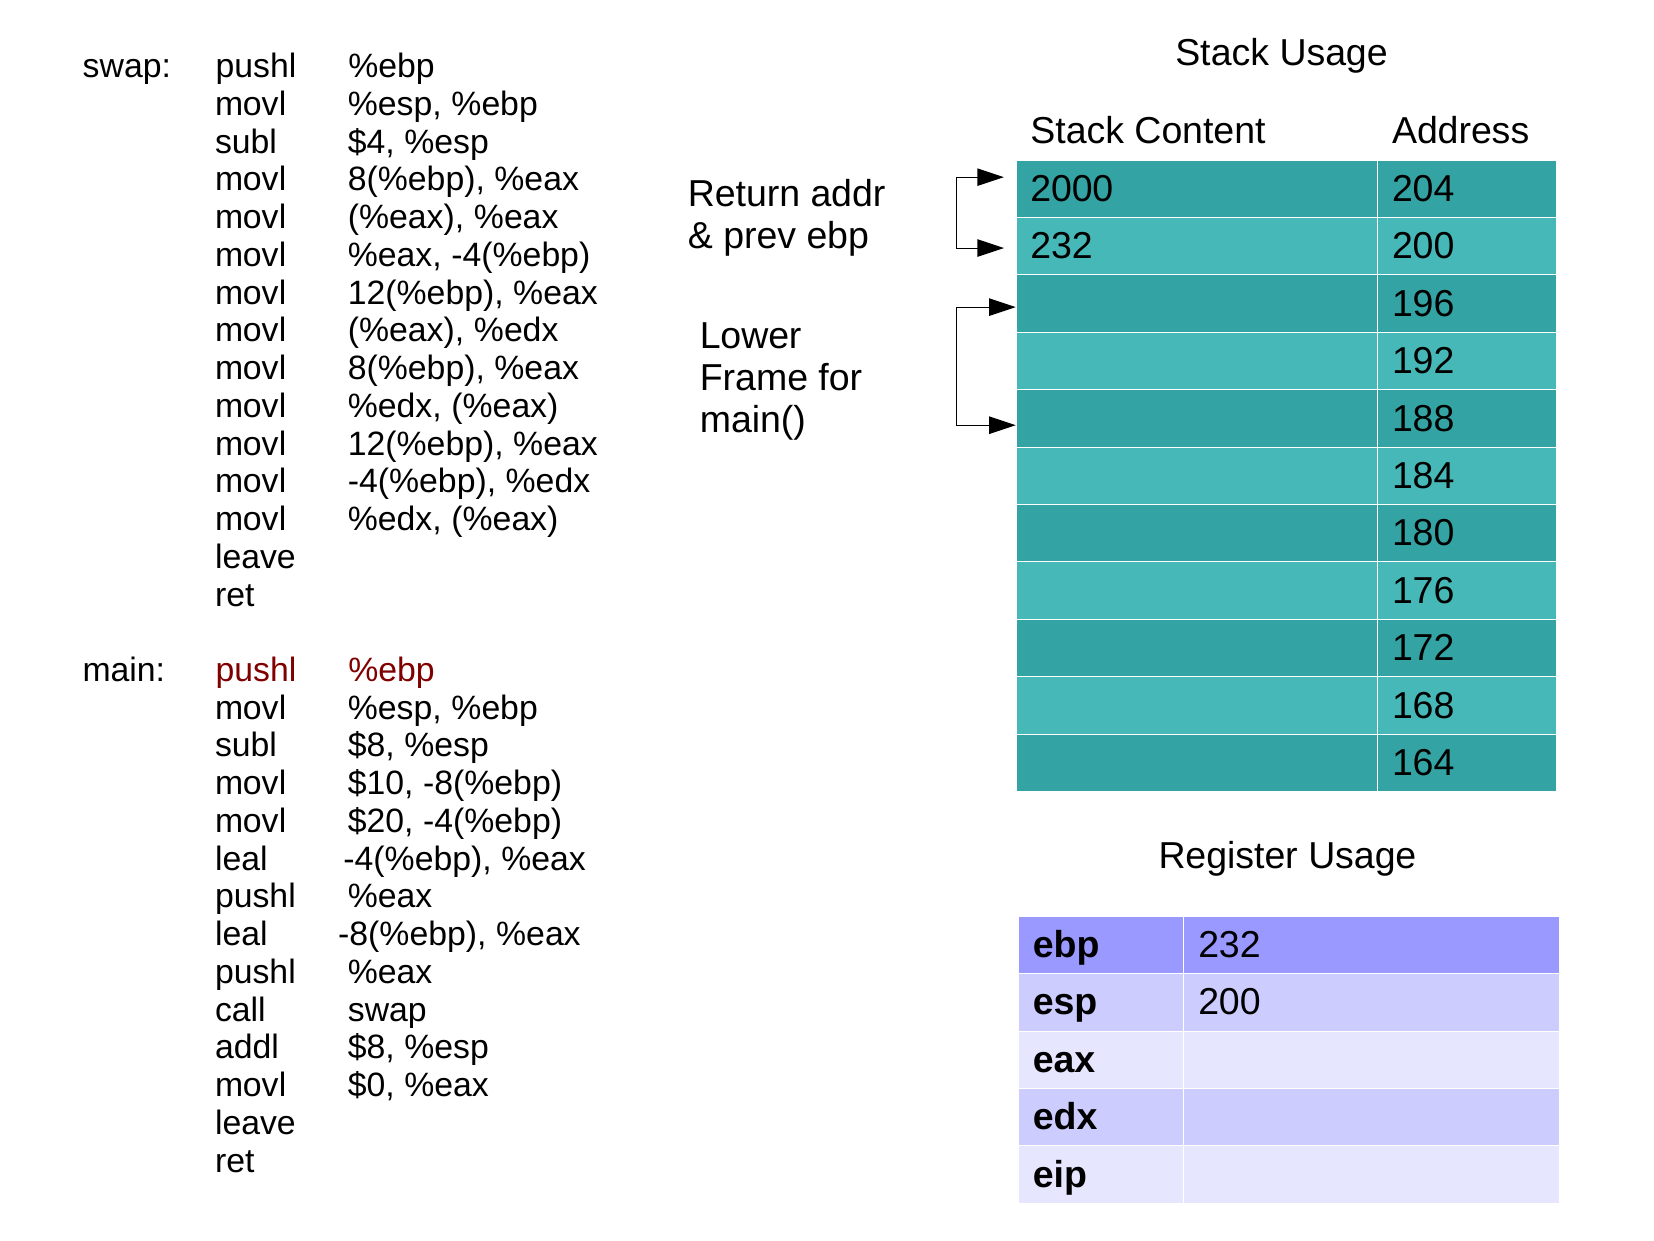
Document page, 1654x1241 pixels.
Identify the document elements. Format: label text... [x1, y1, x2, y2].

list swap: pushl %ebp movl %esp, %ebp subl $4, %esp movl 8(%ebp), %eax movl (%eax), %eax movl %eax, -4(%ebp) movl 12(%ebp), %eax movl (%eax), %edx movl 8(%ebp), %eax movl %edx, (%eax) movl 12(%ebp), %eax movl -4(%ebp), %edx movl %edx, (%eax) leave ret main: pushl %ebp movl %esp, %ebp subl $8, %esp movl $10, -8(%ebp) movl $20, -4(%ebp) leal -4(%ebp), %eax pushl %eax leal -8(%ebp), %eax pushl %eax call swap addl $8, %esp movl $0, %eax leave ret [82, 47, 969, 1182]
table_cell [1017, 562, 1377, 619]
table_cell eax [1019, 1032, 1183, 1088]
table_cell 184 [1378, 448, 1556, 504]
table_cell 2000 [1017, 161, 1377, 217]
table_cell [1017, 448, 1377, 504]
table_cell 196 [1378, 275, 1556, 332]
table_header Address [1378, 103, 1556, 160]
text_box Return addr & prev ebp [673, 165, 934, 265]
table_cell edx [1019, 1089, 1183, 1145]
text_box Register Usage [1015, 826, 1560, 884]
text_box Stack Usage [1009, 23, 1554, 81]
table_cell 180 [1378, 505, 1556, 561]
table_cell [1184, 1089, 1559, 1145]
table_cell esp [1019, 974, 1183, 1031]
table_cell 168 [1378, 677, 1556, 734]
table_cell 176 [1378, 562, 1556, 619]
table_cell [1017, 735, 1377, 791]
table_cell 188 [1378, 390, 1556, 447]
table_cell [1017, 677, 1377, 734]
table_cell 204 [1378, 161, 1556, 217]
table_header 232 [1184, 917, 1559, 973]
table_cell 192 [1378, 333, 1556, 389]
text_box Lower Frame for main() [685, 307, 934, 448]
table_cell [1017, 333, 1377, 389]
table_cell 200 [1378, 218, 1556, 274]
table_cell [1017, 275, 1377, 332]
table_cell [1017, 505, 1377, 561]
table_header ebp [1019, 917, 1183, 973]
table_cell 232 [1017, 218, 1377, 274]
table_header Stack Content [1017, 103, 1377, 160]
table_cell 200 [1184, 974, 1559, 1031]
table_cell 172 [1378, 620, 1556, 676]
table_cell [1017, 620, 1377, 676]
table_cell [1184, 1146, 1559, 1203]
table_cell 164 [1378, 735, 1556, 791]
table_cell [1017, 390, 1377, 447]
table_cell [1184, 1032, 1559, 1088]
table_cell eip [1019, 1146, 1183, 1203]
